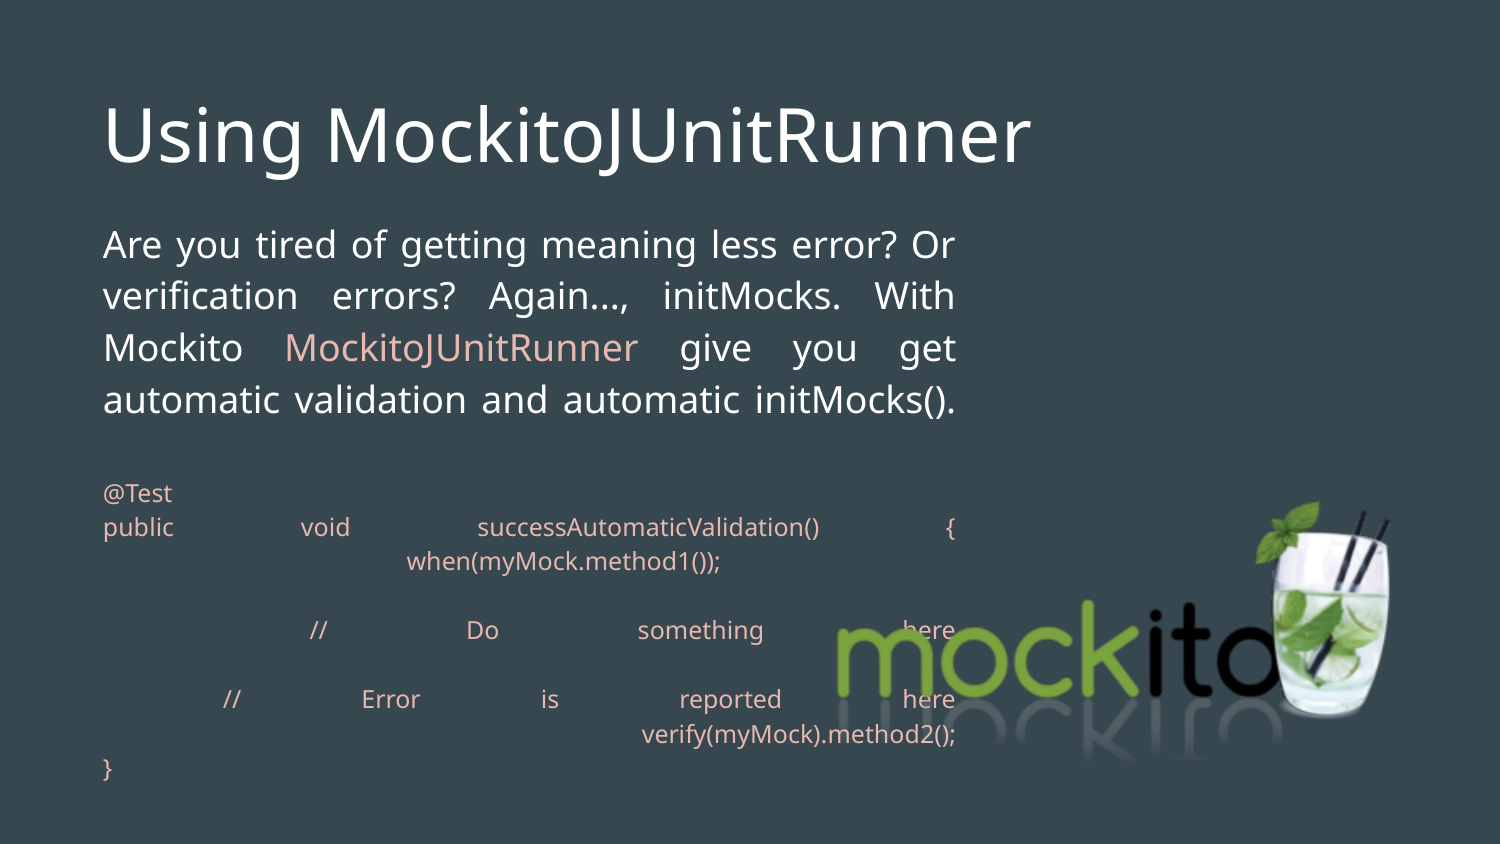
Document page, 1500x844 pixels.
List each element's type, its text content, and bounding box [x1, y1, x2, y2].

picture [772, 459, 1463, 797]
title Using MockitoJUnitRunner [87, 72, 1126, 199]
title Are you tired of getting meaning less error? Or verification errors? Again..., initMocks. With Mockito MockitoJUnitRunner give you get automatic validation and automatic initMocks(). @Test public void successAutomaticValidation() { when(myMock.method1()); // Do something here // Error is reported here verify(myMock).method2(); } [87, 198, 972, 792]
